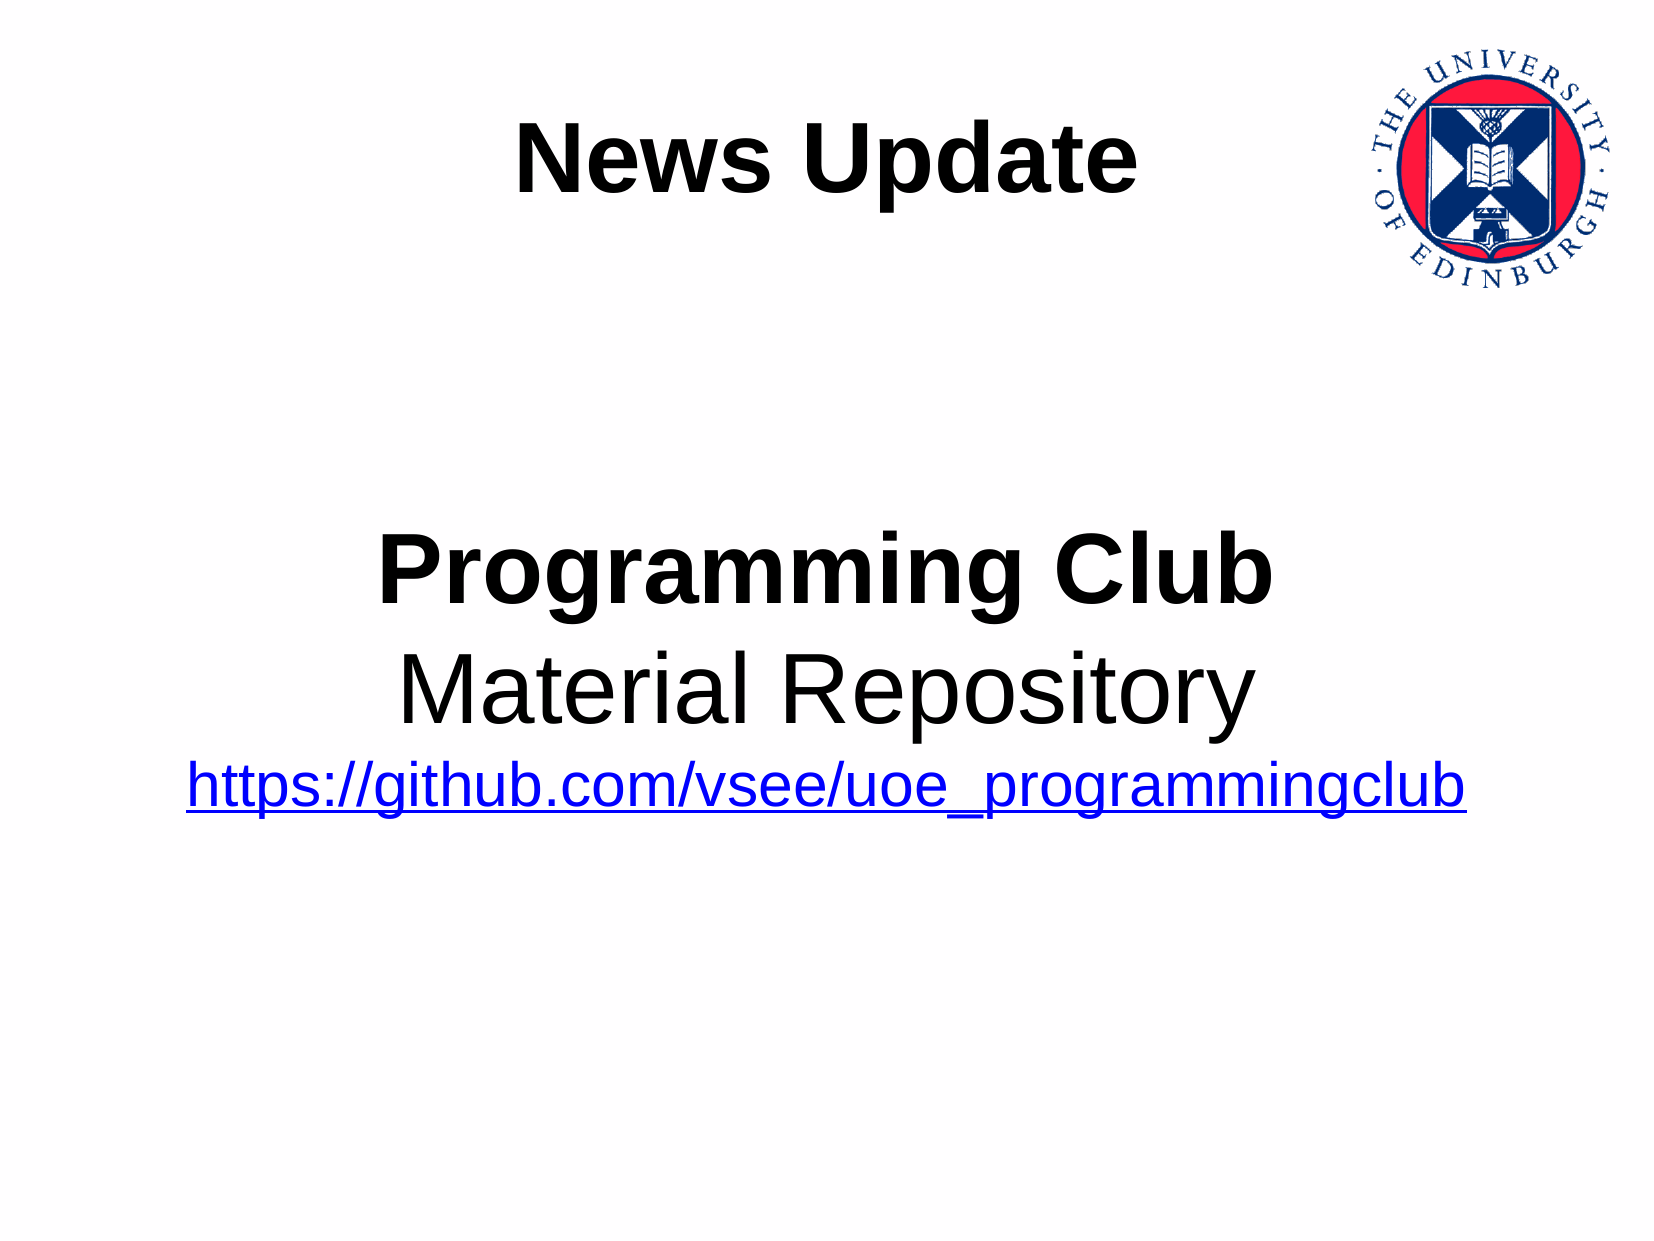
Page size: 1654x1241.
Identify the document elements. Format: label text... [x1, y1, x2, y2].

subtitle Programming Club Material Repository https://github.com/vsee/uoe_programmingclub [82, 271, 1571, 1051]
title News Update [82, 49, 1371, 257]
picture [1371, 49, 1610, 288]
